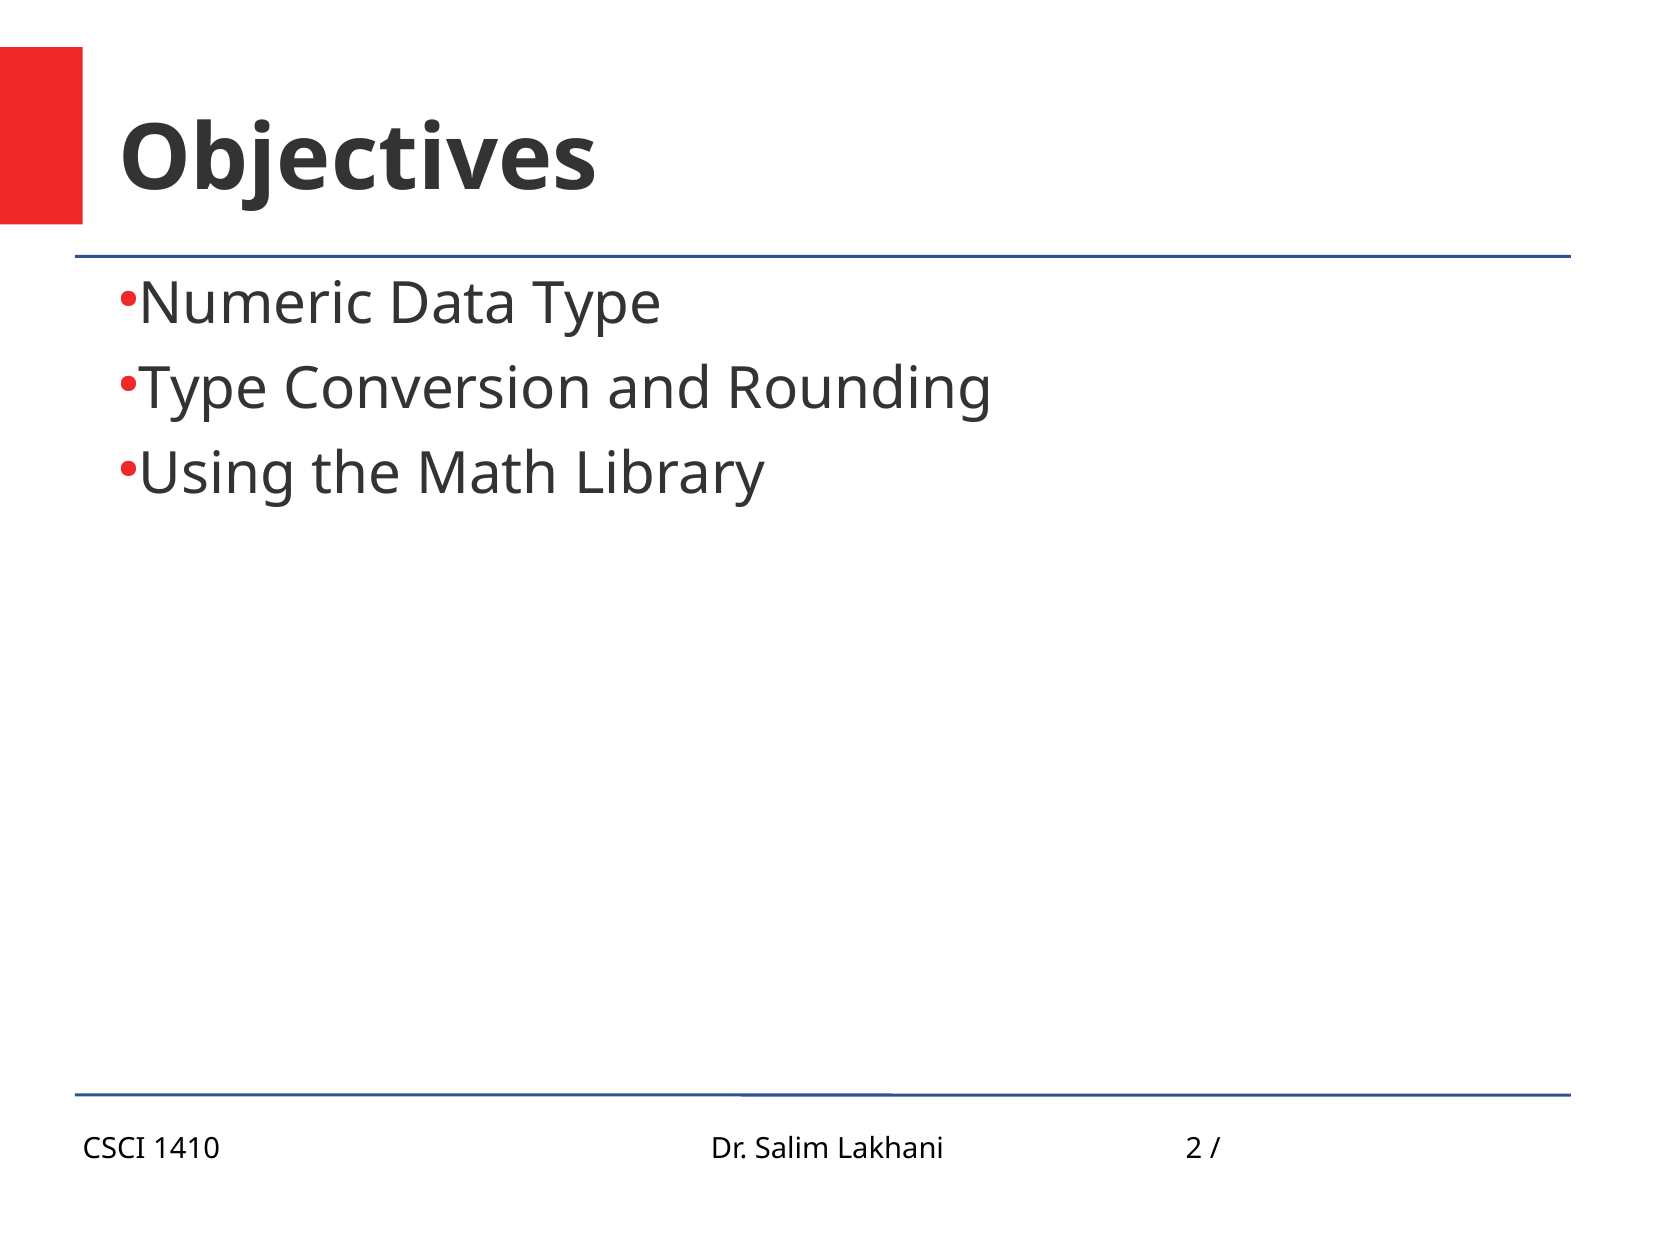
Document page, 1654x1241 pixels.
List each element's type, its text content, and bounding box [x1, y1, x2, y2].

list Numeric Data Type Type Conversion and Rounding Using the Math Library [118, 265, 1536, 1081]
text_box / [1185, 1129, 1571, 1216]
text_box CSCI 1410 [82, 1129, 468, 1216]
text_box Dr. Salim Lakhani [565, 1129, 1090, 1216]
title Objectives [118, 49, 1571, 257]
